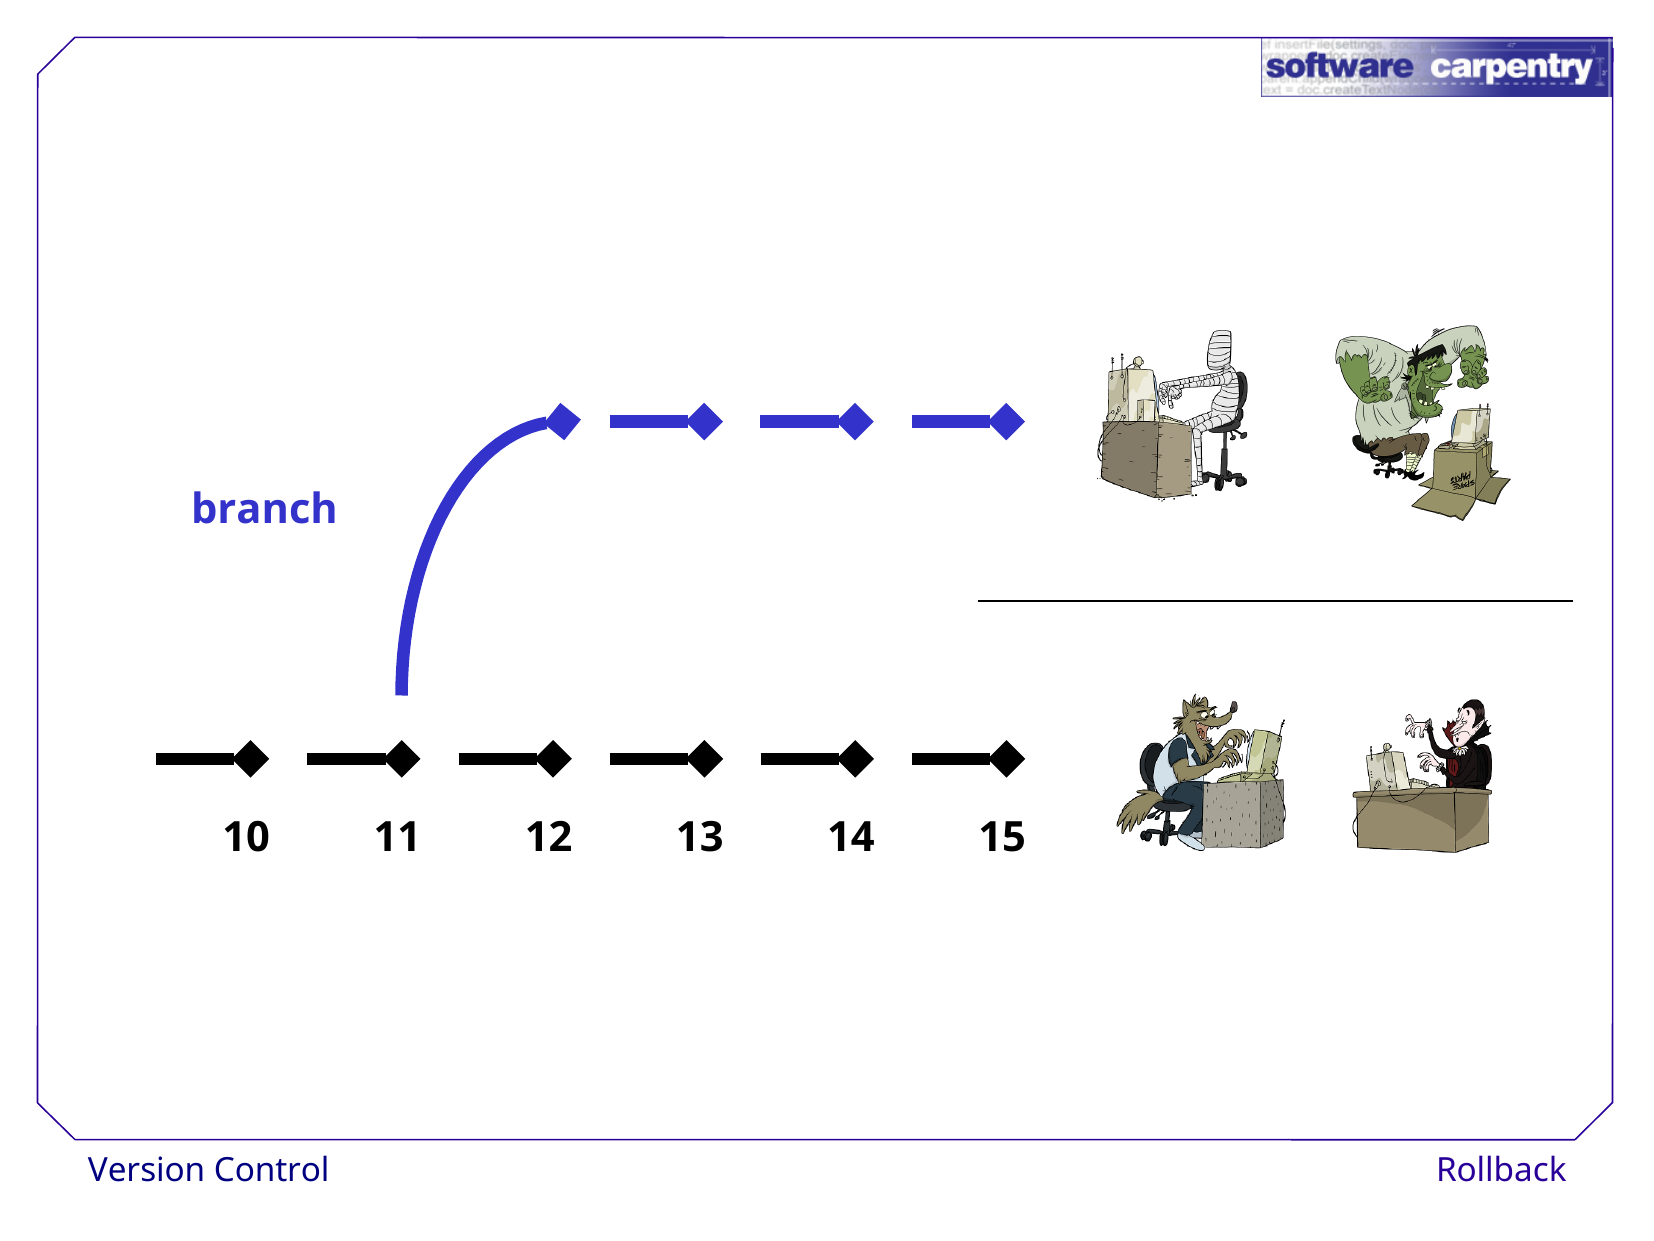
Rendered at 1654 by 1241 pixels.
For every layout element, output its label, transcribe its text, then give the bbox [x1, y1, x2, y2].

text_box 10 [207, 806, 286, 869]
text_box 11 [358, 806, 437, 869]
text_box 15 [963, 806, 1042, 869]
picture [1110, 683, 1300, 866]
text_box branch [176, 478, 354, 541]
text_box 14 [812, 806, 891, 869]
text_box 13 [661, 806, 739, 869]
picture [1261, 39, 1613, 97]
text_box 12 [510, 806, 588, 869]
picture [1346, 686, 1499, 860]
picture [1072, 312, 1281, 514]
picture [1327, 317, 1522, 527]
